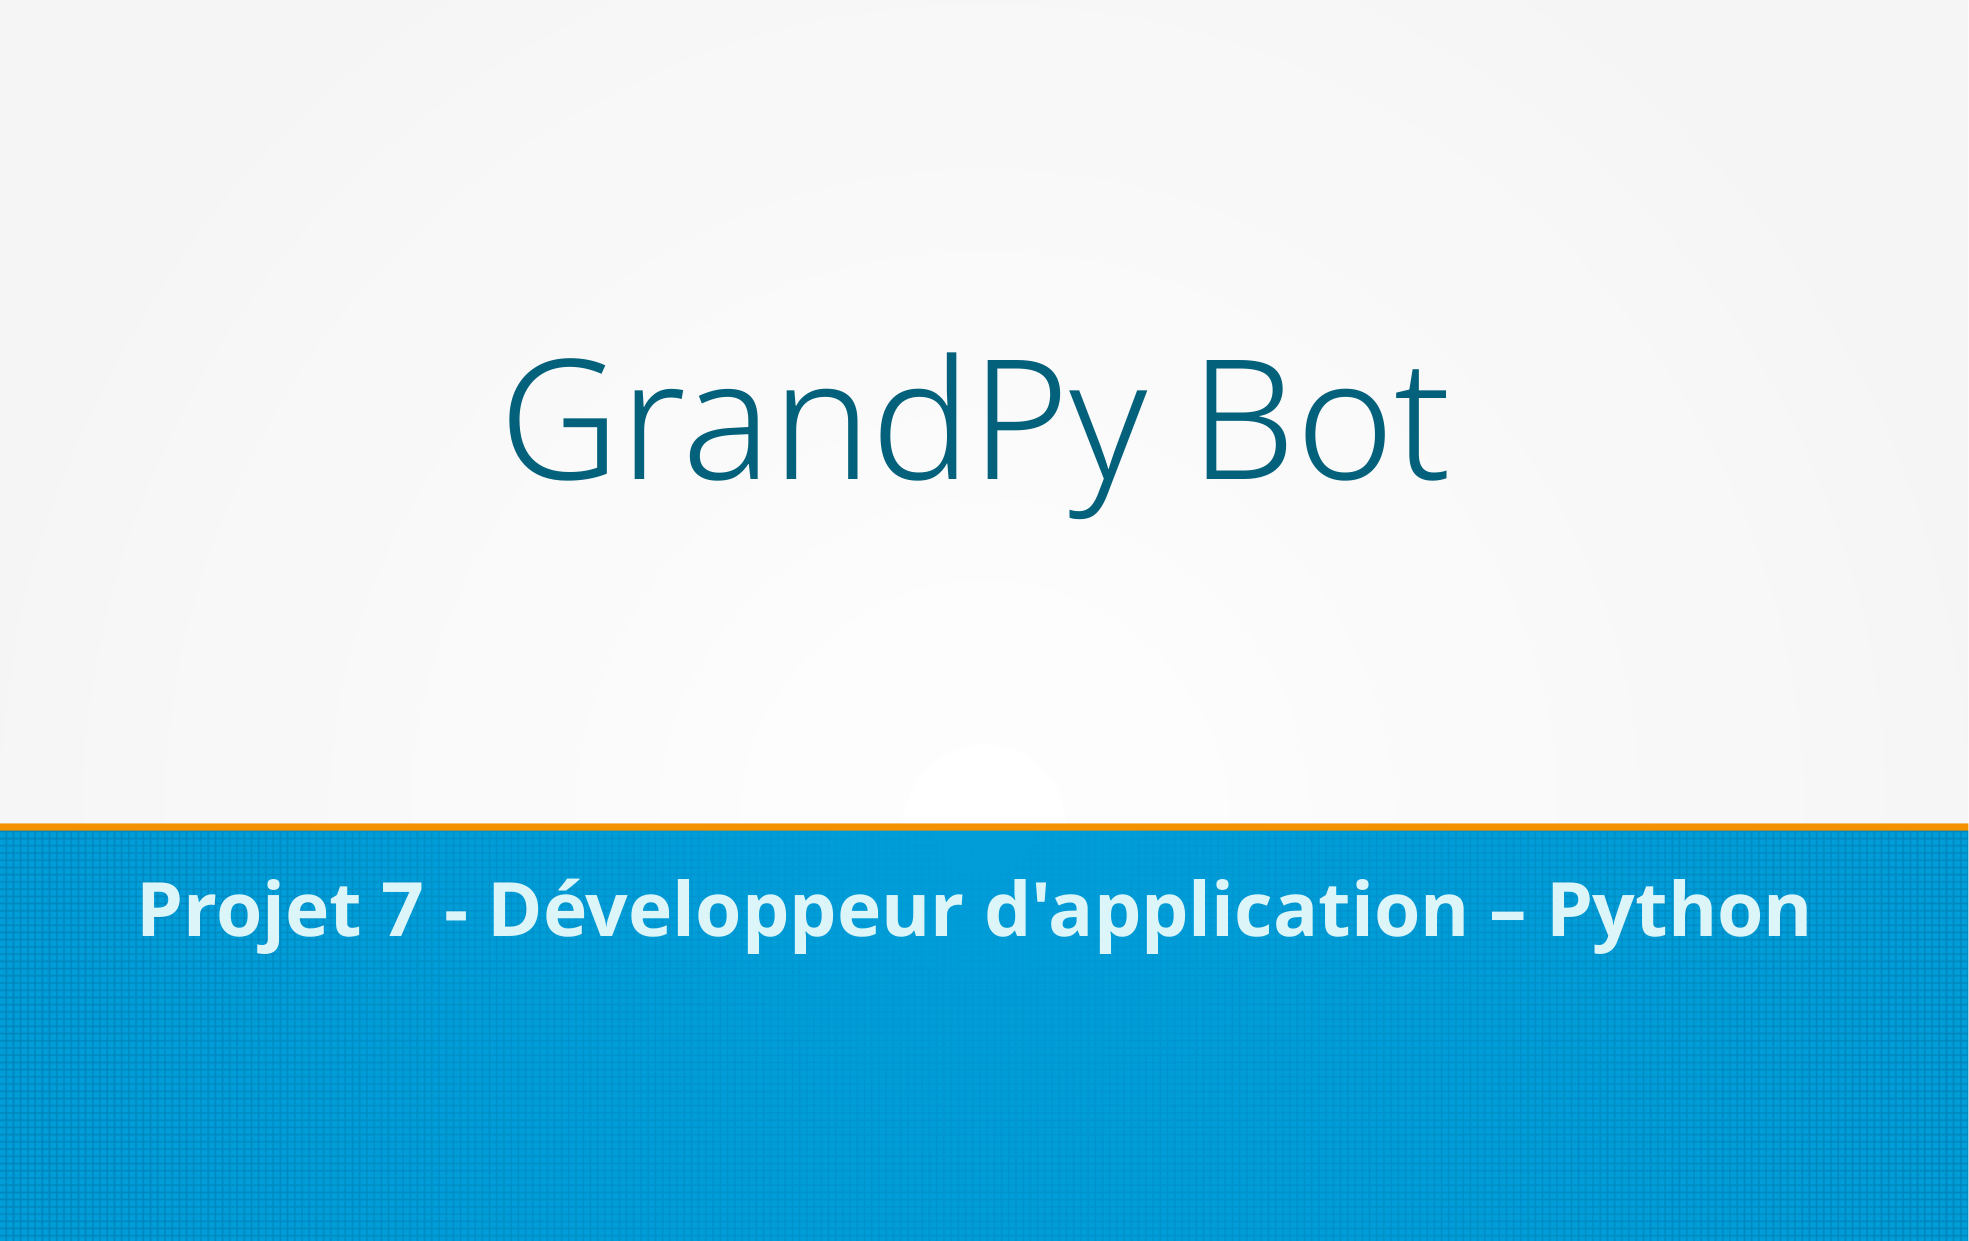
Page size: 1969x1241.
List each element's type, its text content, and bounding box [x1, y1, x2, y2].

picture [0, 0, 1969, 830]
title GrandPy Bot [90, 49, 1862, 781]
subtitle Projet 7 - Développeur d'application – Python [90, 855, 1861, 1118]
